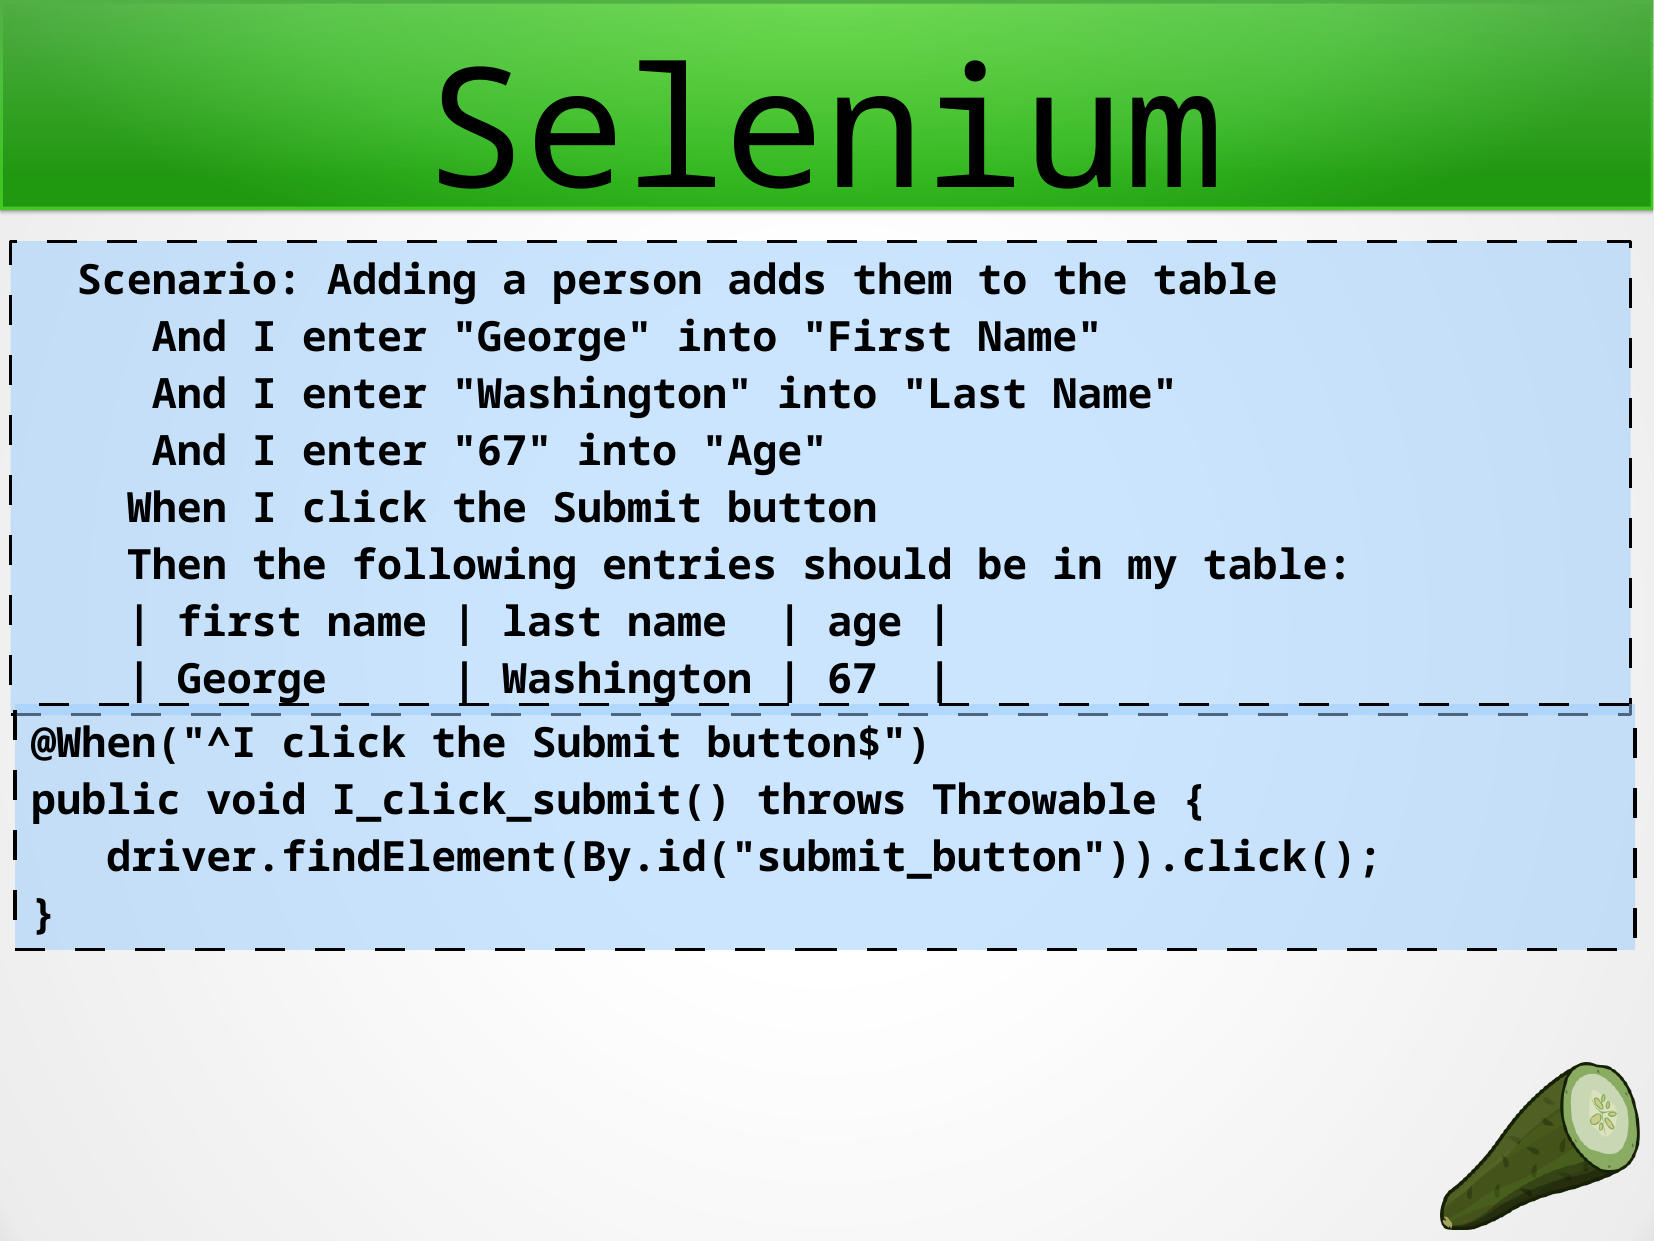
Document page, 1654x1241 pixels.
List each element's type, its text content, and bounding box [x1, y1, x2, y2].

text_box @When("^I click the Submit button$") public void I_click_submit() throws Throwable { driver.findElement(By.id("submit_button")).click(); } [15, 704, 1636, 946]
picture [1440, 1062, 1640, 1231]
text_box Selenium [15, 1, 1636, 211]
text_box Scenario: Adding a person adds them to the table And I enter "George" into "First Name" And I enter "Washington" into "Last Name" And I enter "67" into "Age" When I click the Submit button Then the following entries should be in my table: | first name | last name | age | | George | Washington | 67 | [10, 241, 1631, 646]
